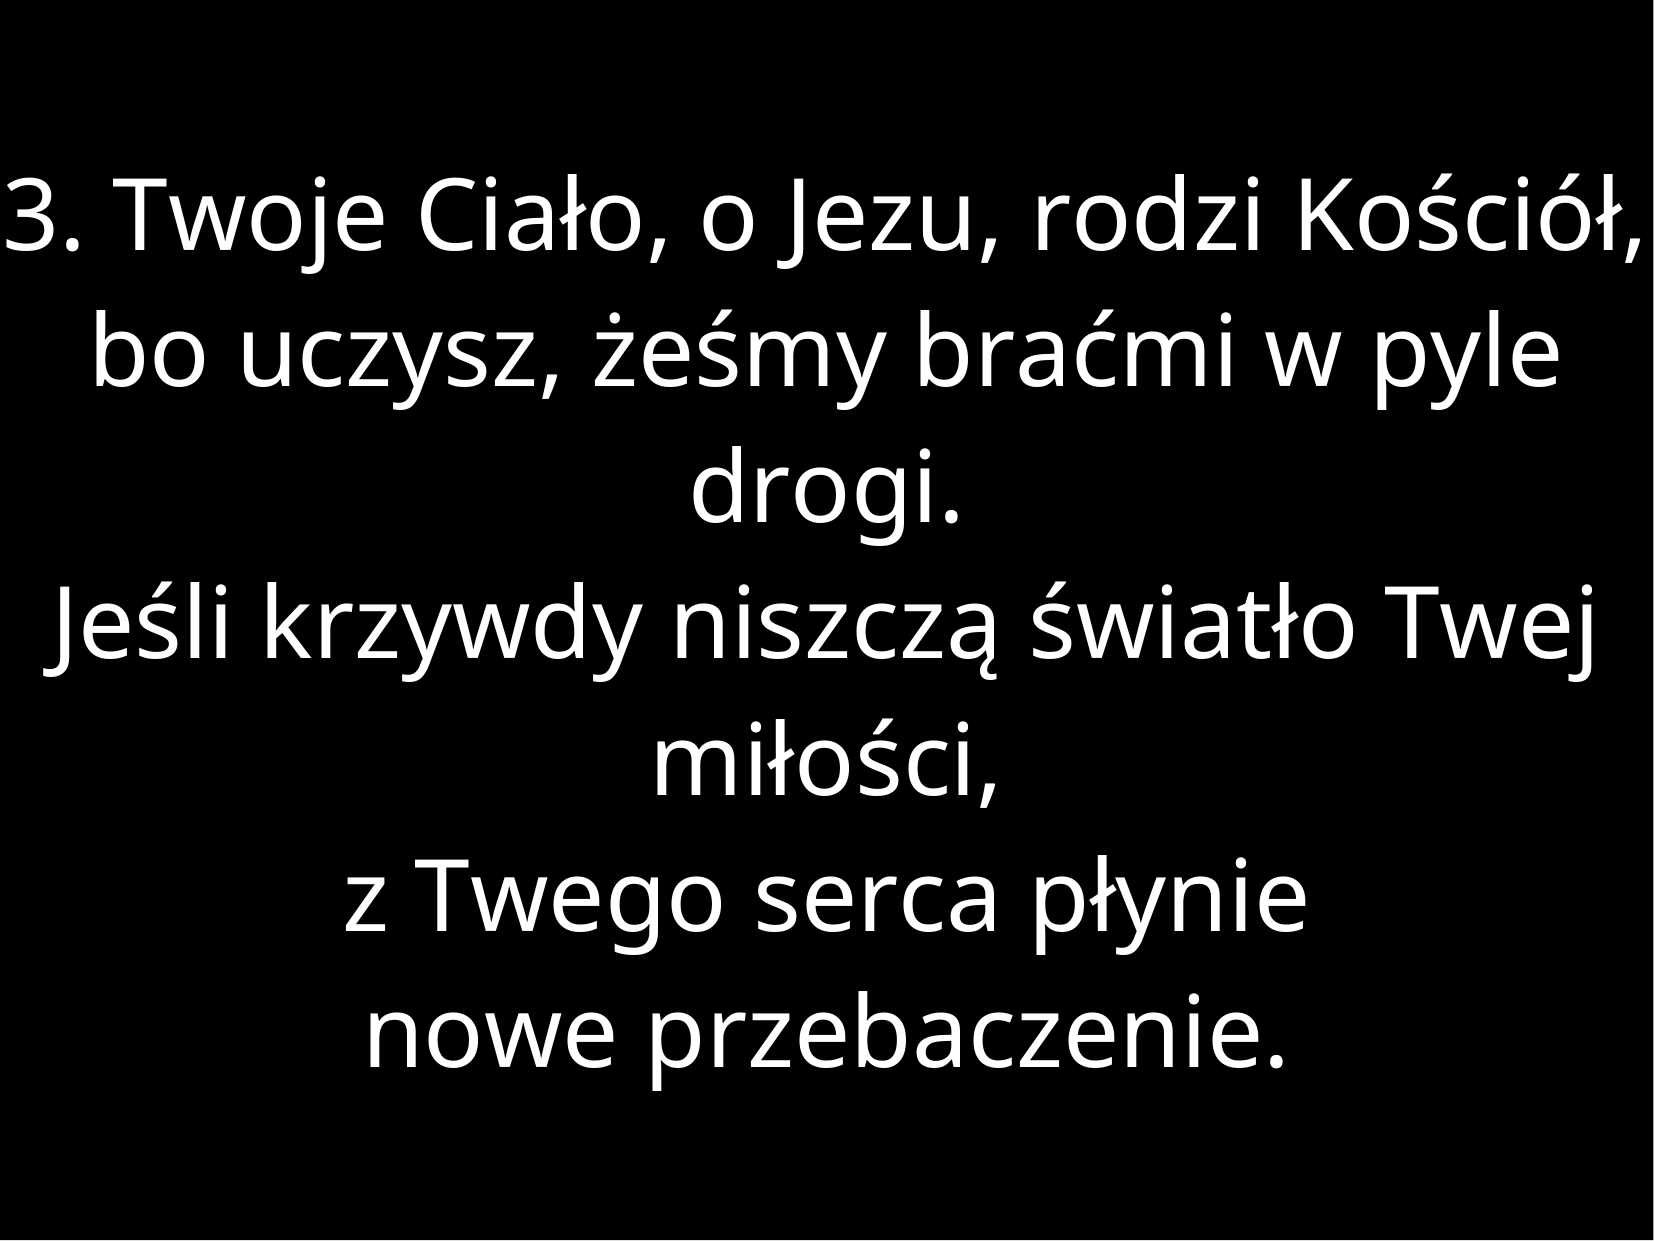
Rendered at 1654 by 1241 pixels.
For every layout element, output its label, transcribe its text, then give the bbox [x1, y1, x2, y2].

title 3. Twoje Ciało, o Jezu, rodzi Kościół, bo uczysz, żeśmy braćmi w pyle drogi. Jeśli krzywdy niszczą światło Twej miłości, z Twego serca płynie nowe przebaczenie. [0, 0, 1654, 1241]
